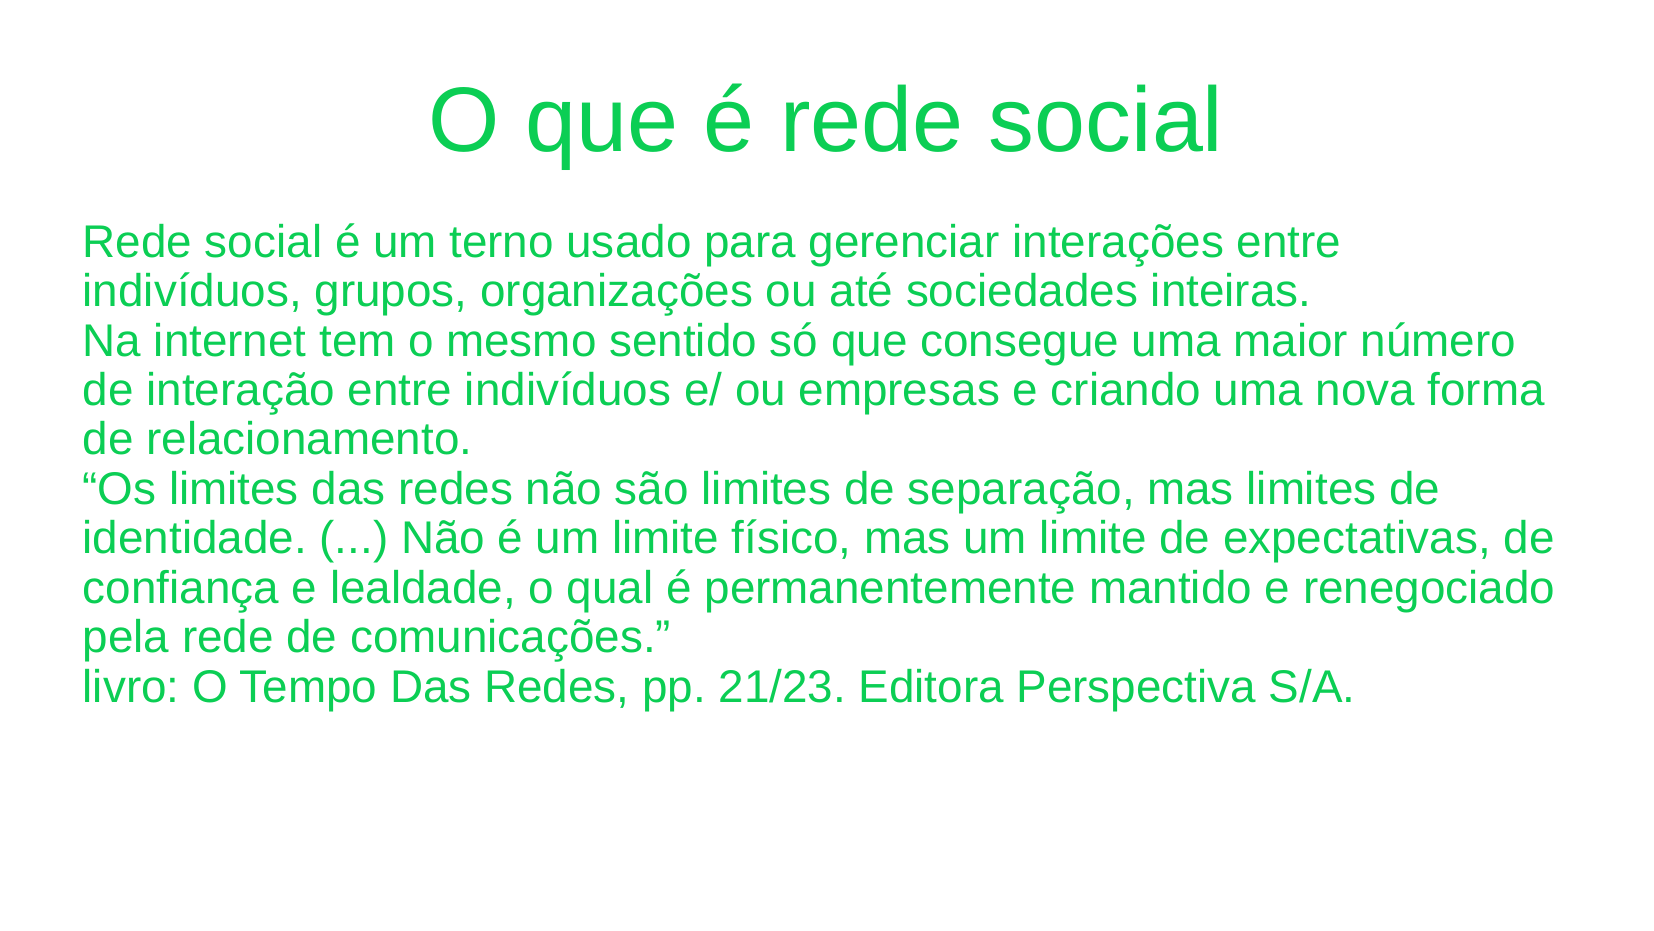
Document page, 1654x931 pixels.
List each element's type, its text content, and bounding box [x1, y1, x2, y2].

text_box O que é rede social [82, 37, 1571, 193]
text_box Rede social é um terno usado para gerenciar interações entre indivíduos, grupos, organizações ou até sociedades inteiras. Na internet tem o mesmo sentido só que consegue uma maior número de interação entre indivíduos e/ ou empresas e criando uma nova forma de relacionamento. “Os limites das redes não são limites de separação, mas limites de identidade. (...) Não é um limite físico, mas um limite de expectativas, de confiança e lealdade, o qual é permanentemente mantido e renegociado pela rede de comunicações.” livro: O Tempo Das Redes, pp. 21/23. Editora Perspectiva S/A. [82, 217, 1571, 758]
